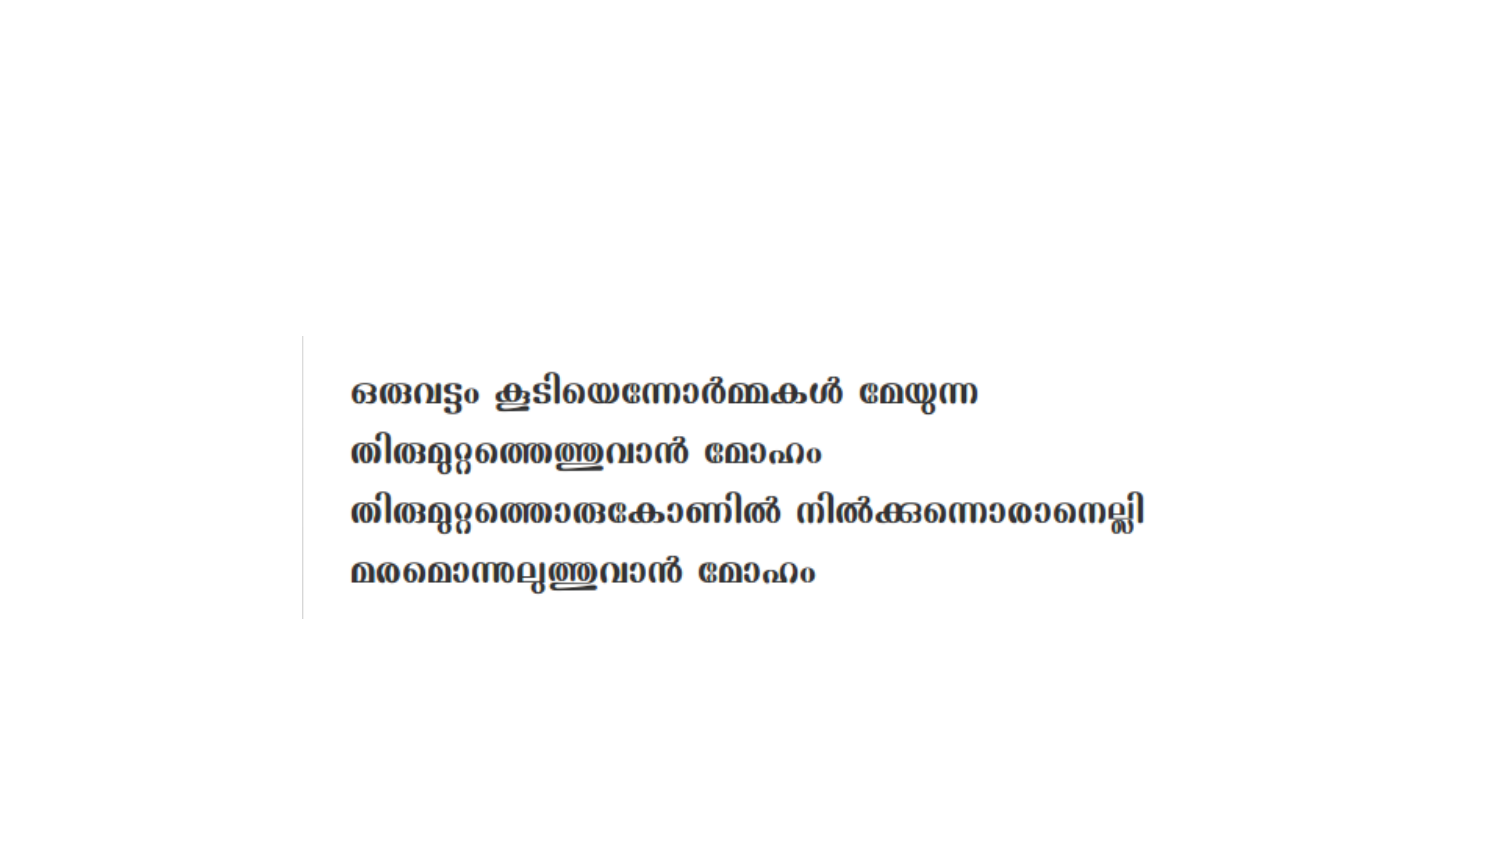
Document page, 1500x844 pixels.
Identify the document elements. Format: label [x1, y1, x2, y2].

picture [302, 336, 1198, 619]
